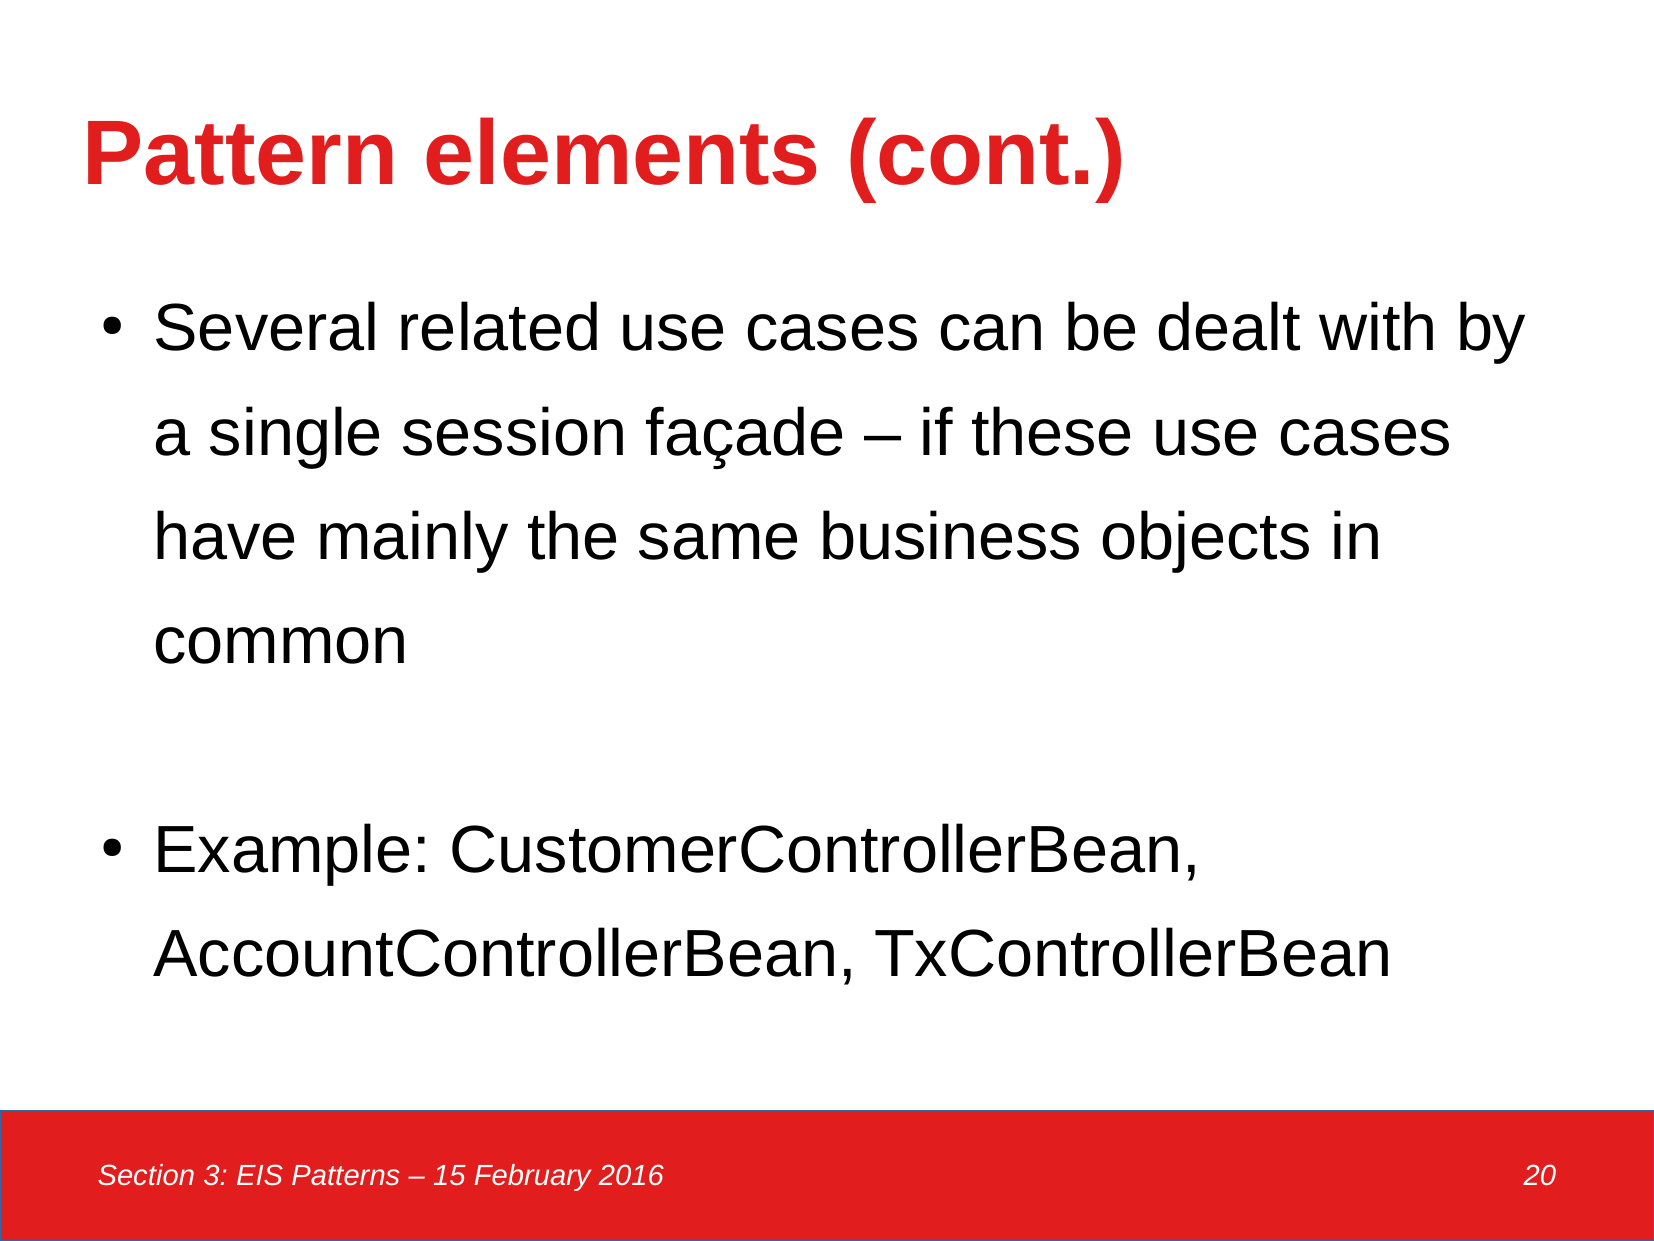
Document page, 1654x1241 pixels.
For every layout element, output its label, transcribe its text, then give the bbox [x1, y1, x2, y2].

list Several related use cases can be dealt with by a single session façade – if these use cases have mainly the same business objects in common Example: CustomerControllerBean, AccountControllerBean, TxControllerBean [82, 290, 1571, 1010]
title Pattern elements (cont.) [82, 49, 1571, 257]
